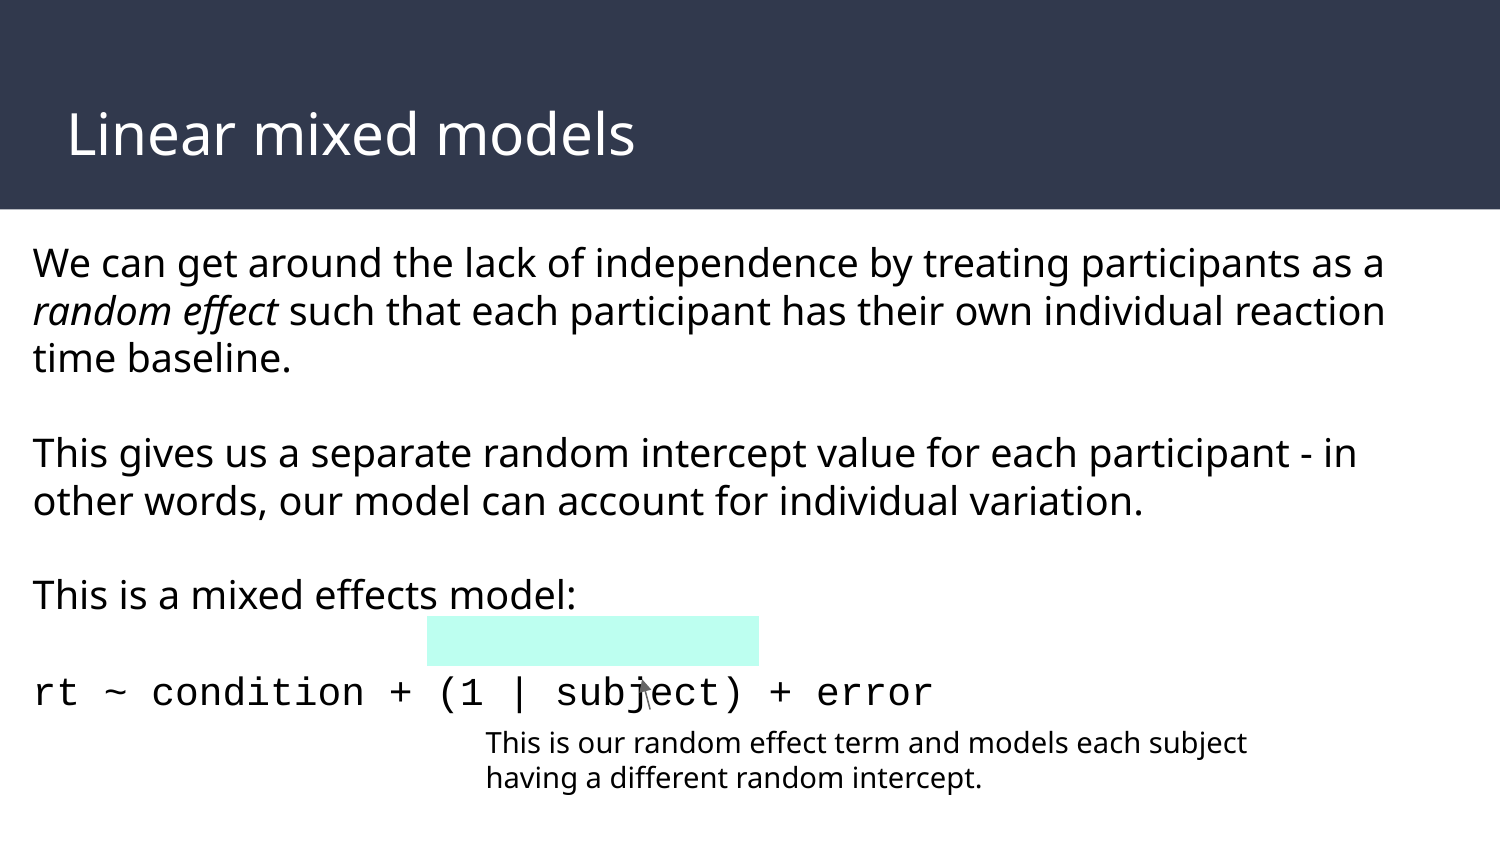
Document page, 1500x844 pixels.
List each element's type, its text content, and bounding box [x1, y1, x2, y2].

text_box We can get around the lack of independence by treating participants as a random effect such that each participant has their own individual reaction time baseline. This gives us a separate random intercept value for each participant - in other words, our model can account for individual variation. This is a mixed effects model: rt ~ condition + (1 | subject) + error [17, 223, 1477, 683]
title Linear mixed models [51, 82, 1449, 185]
text_box This is our random effect term and models each subject having a different random intercept. [470, 709, 1283, 828]
text_box [426, 615, 760, 667]
